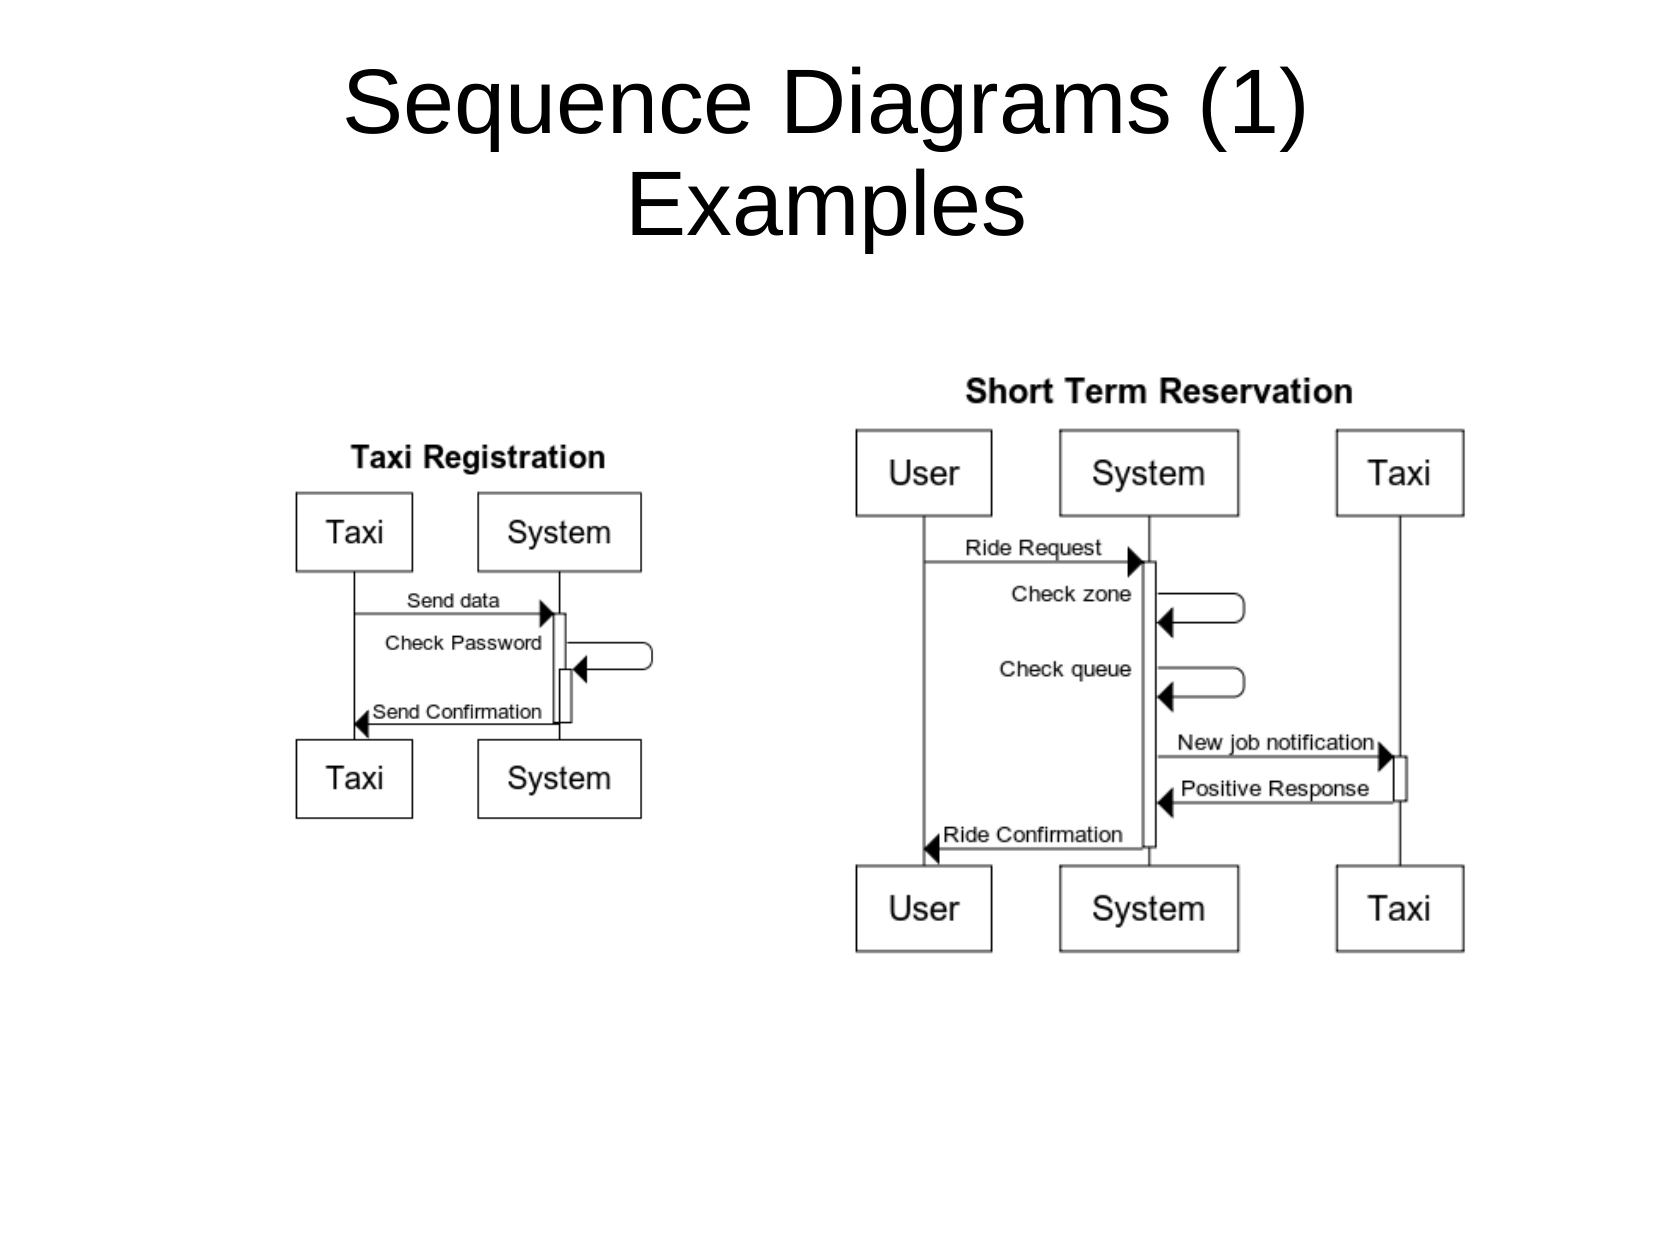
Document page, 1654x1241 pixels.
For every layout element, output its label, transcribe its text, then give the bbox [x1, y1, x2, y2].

title Sequence Diagrams (1) Examples [82, 49, 1571, 257]
picture [832, 354, 1489, 962]
picture [274, 423, 686, 827]
